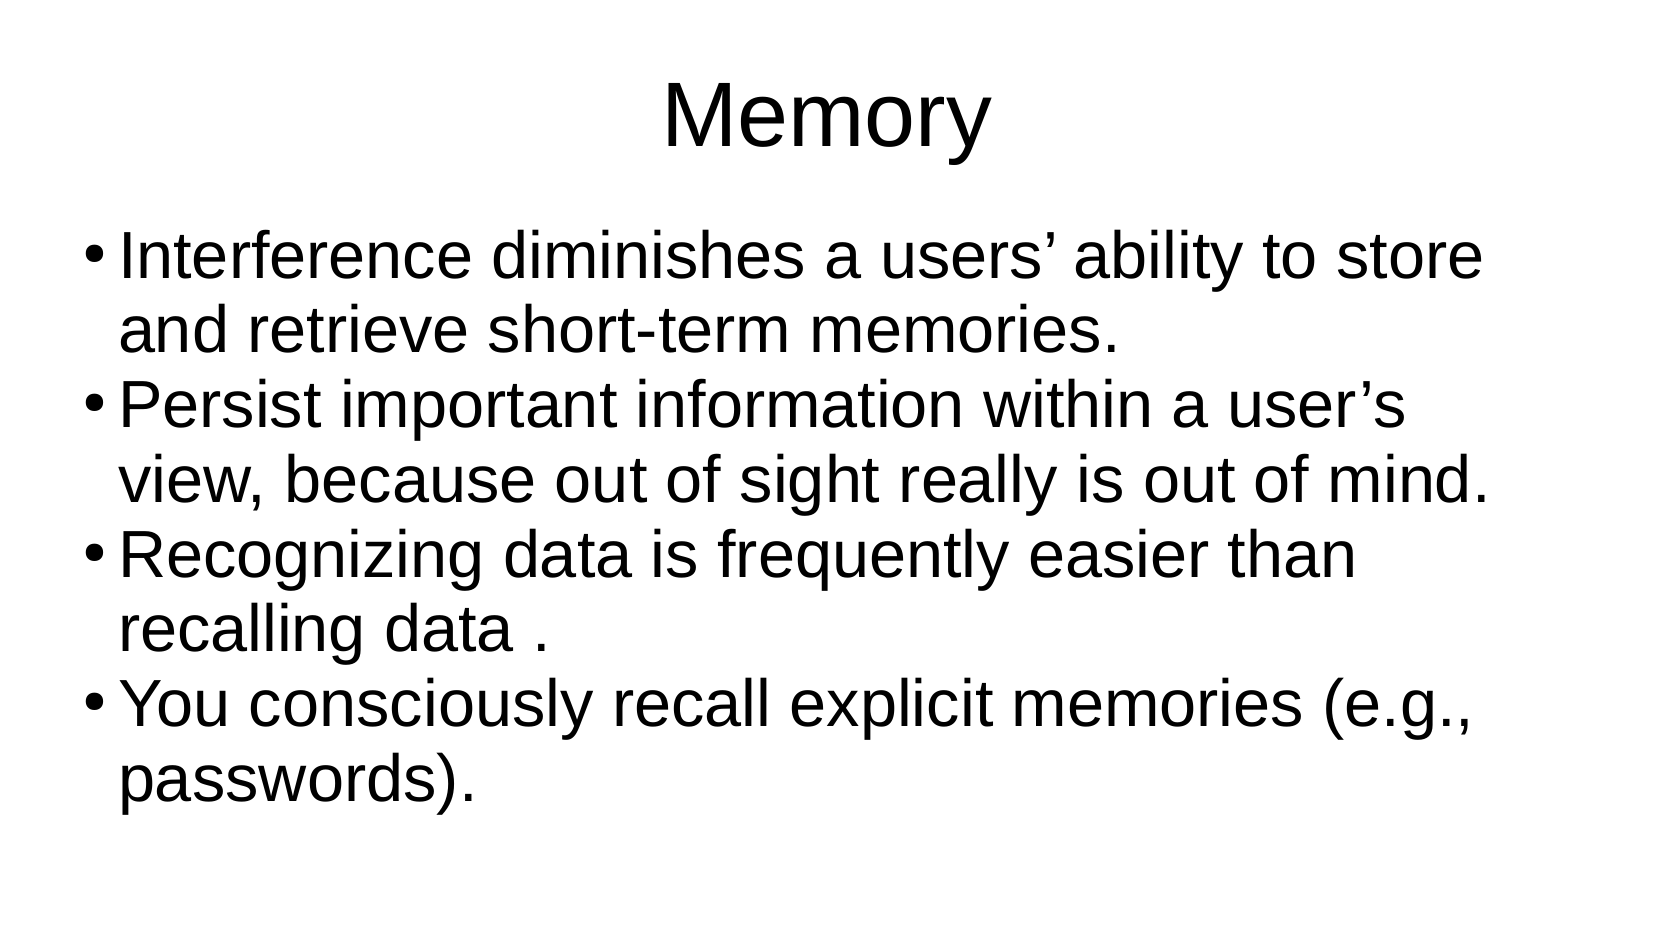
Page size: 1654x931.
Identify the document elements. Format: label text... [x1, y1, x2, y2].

title Memory [82, 37, 1571, 193]
subtitle Interference diminishes a users’ ability to store and retrieve short-term memories. Persist important information within a user’s view, because out of sight really is out of mind. Recognizing data is frequently easier than recalling data . You consciously recall explicit memories (e.g., passwords). [82, 217, 1571, 816]
